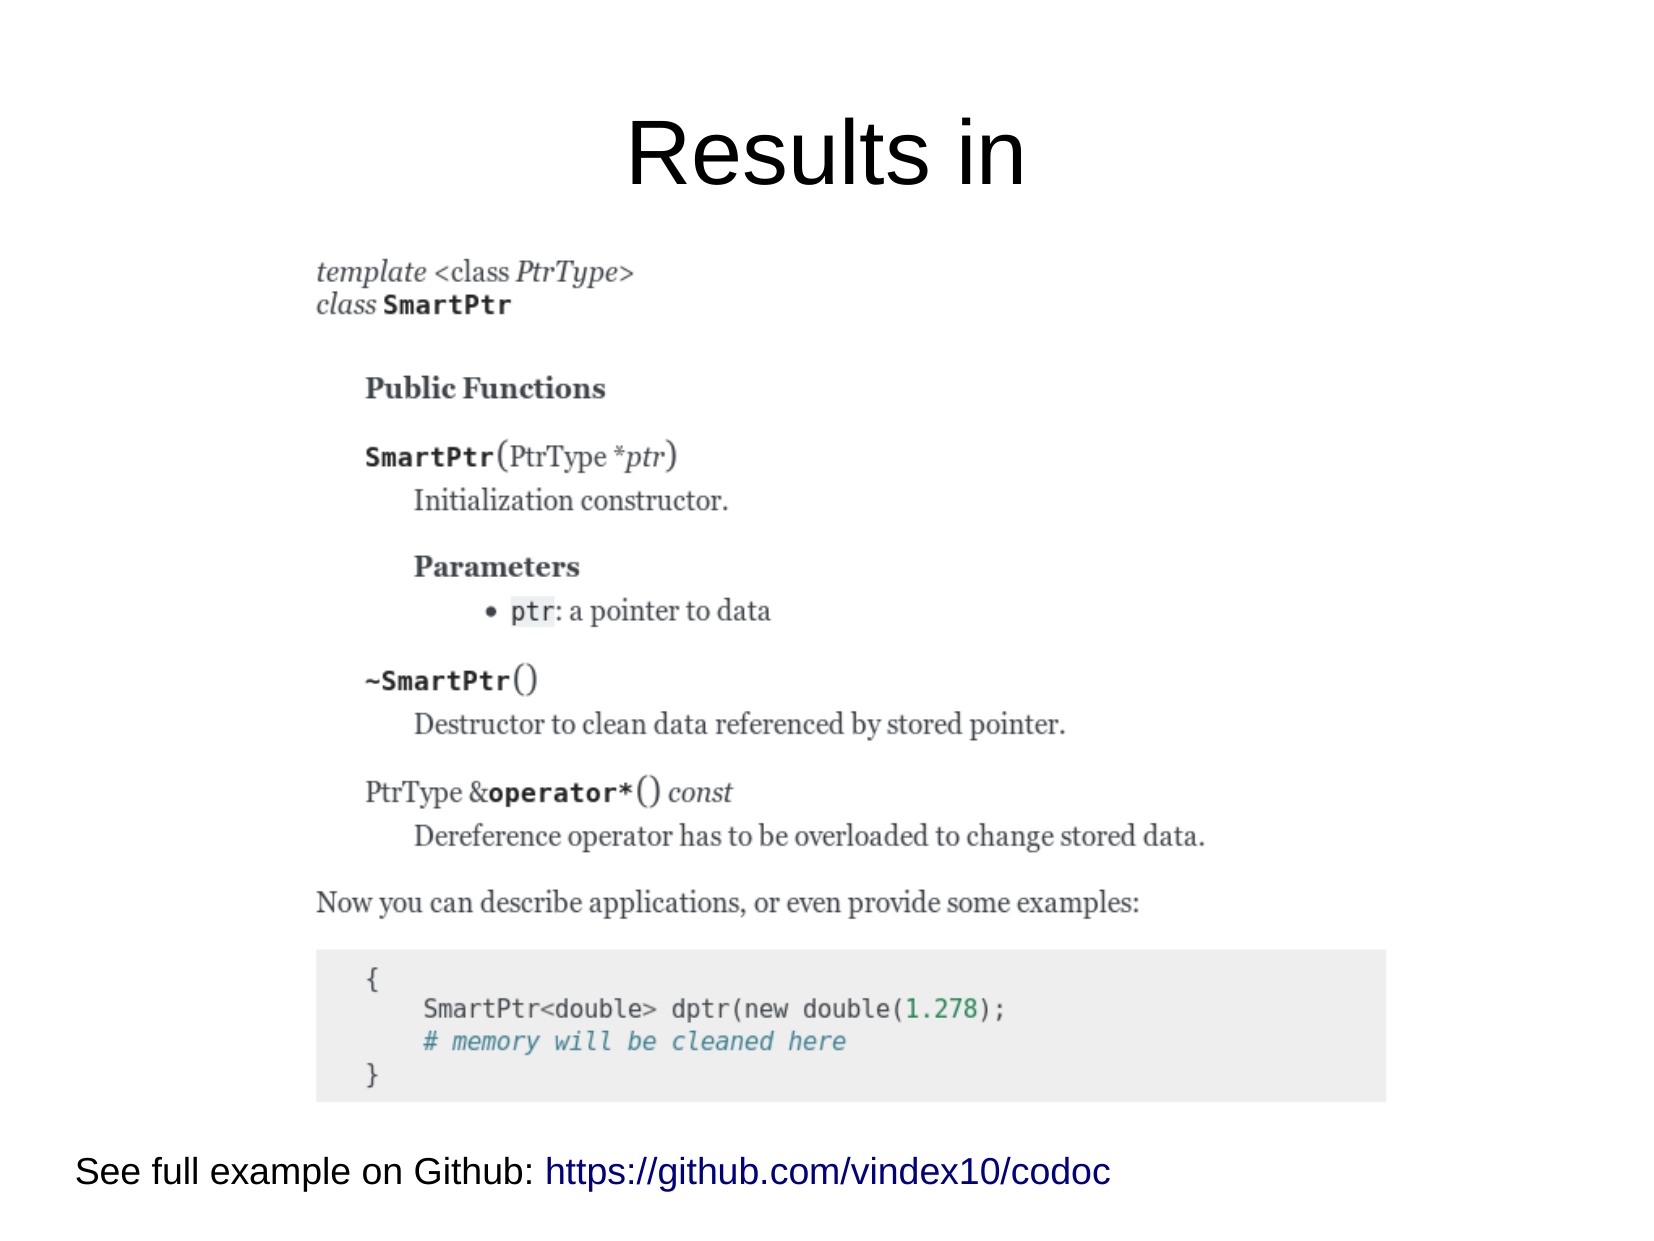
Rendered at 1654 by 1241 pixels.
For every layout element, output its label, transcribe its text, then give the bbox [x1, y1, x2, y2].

text_box See full example on Github: https://github.com/vindex10/codoc [60, 1143, 1137, 1201]
picture [255, 256, 1427, 1126]
title Results in [82, 49, 1571, 257]
